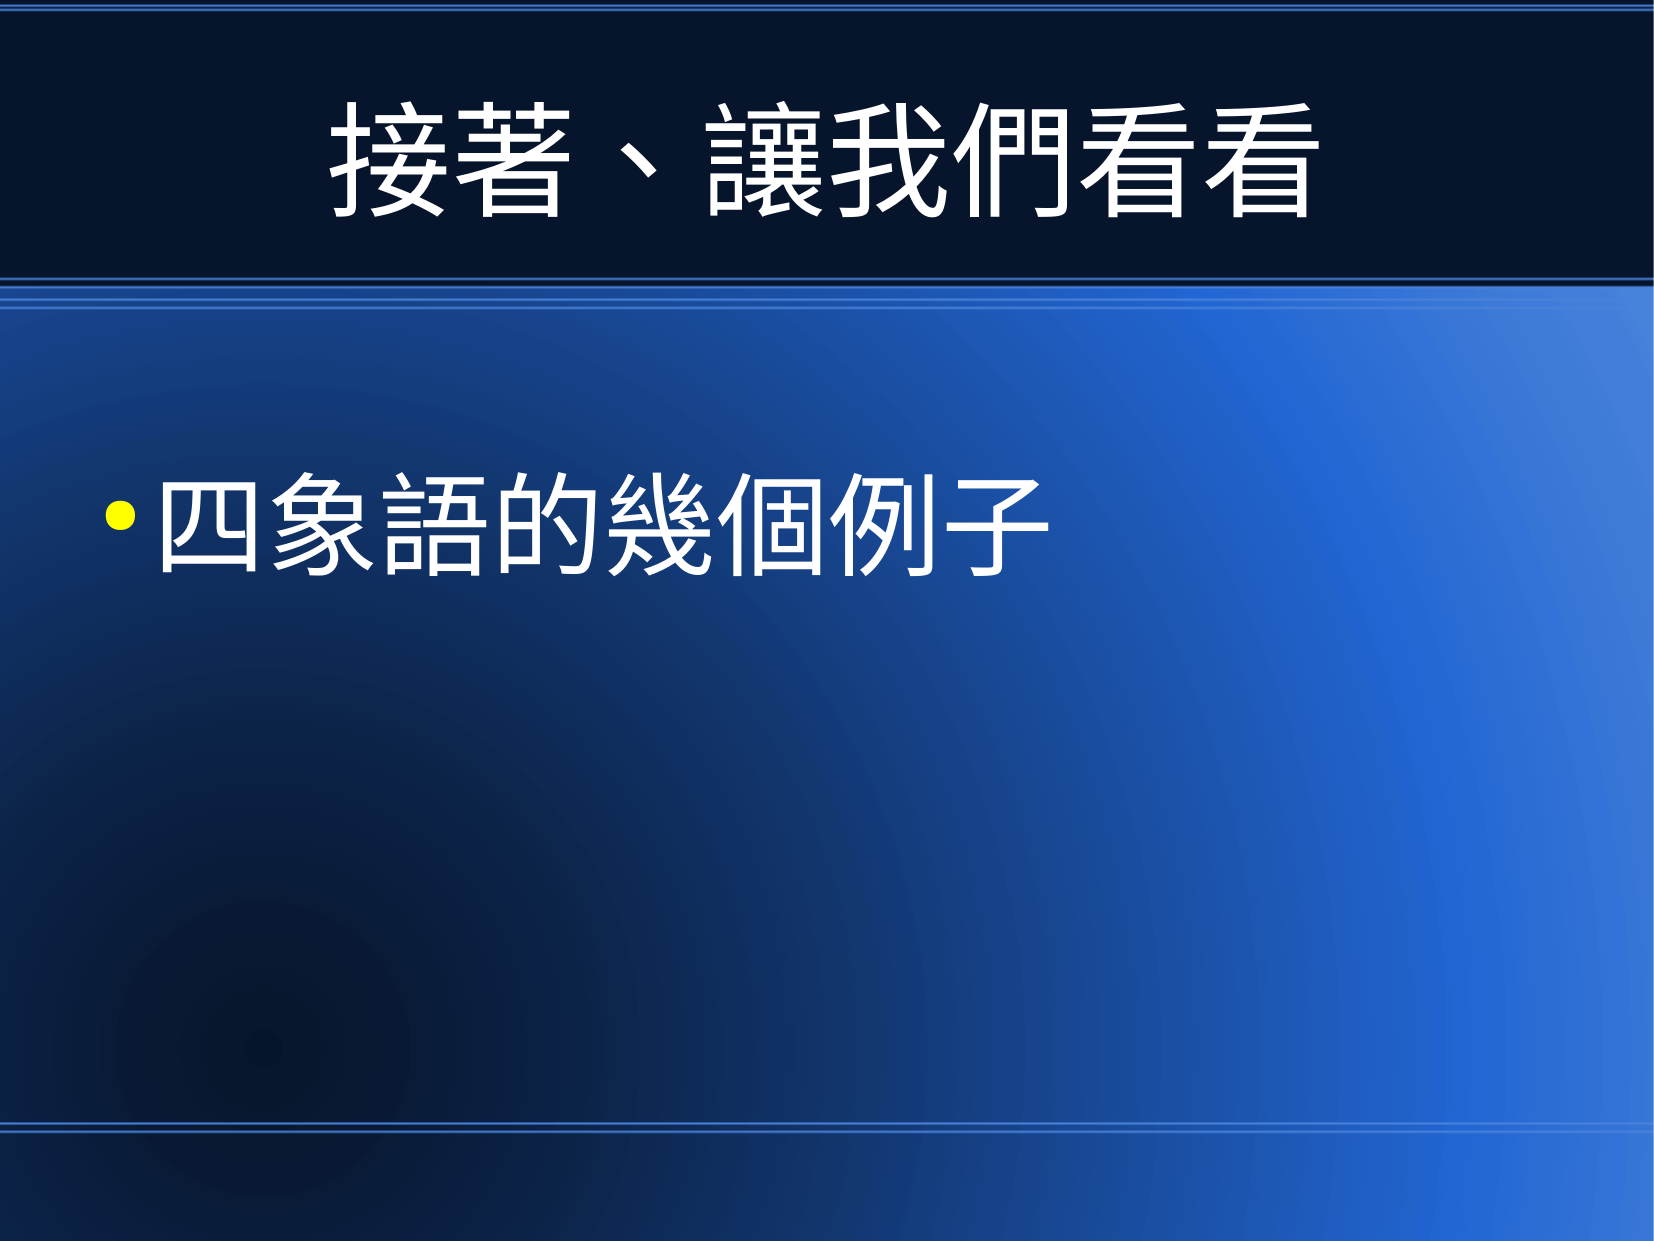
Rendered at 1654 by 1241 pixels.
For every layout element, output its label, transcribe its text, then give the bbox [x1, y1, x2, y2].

picture [0, 0, 1654, 1241]
list 四象語的幾個例子 [82, 355, 1571, 1241]
title 接著、讓我們看看 [82, 49, 1571, 257]
